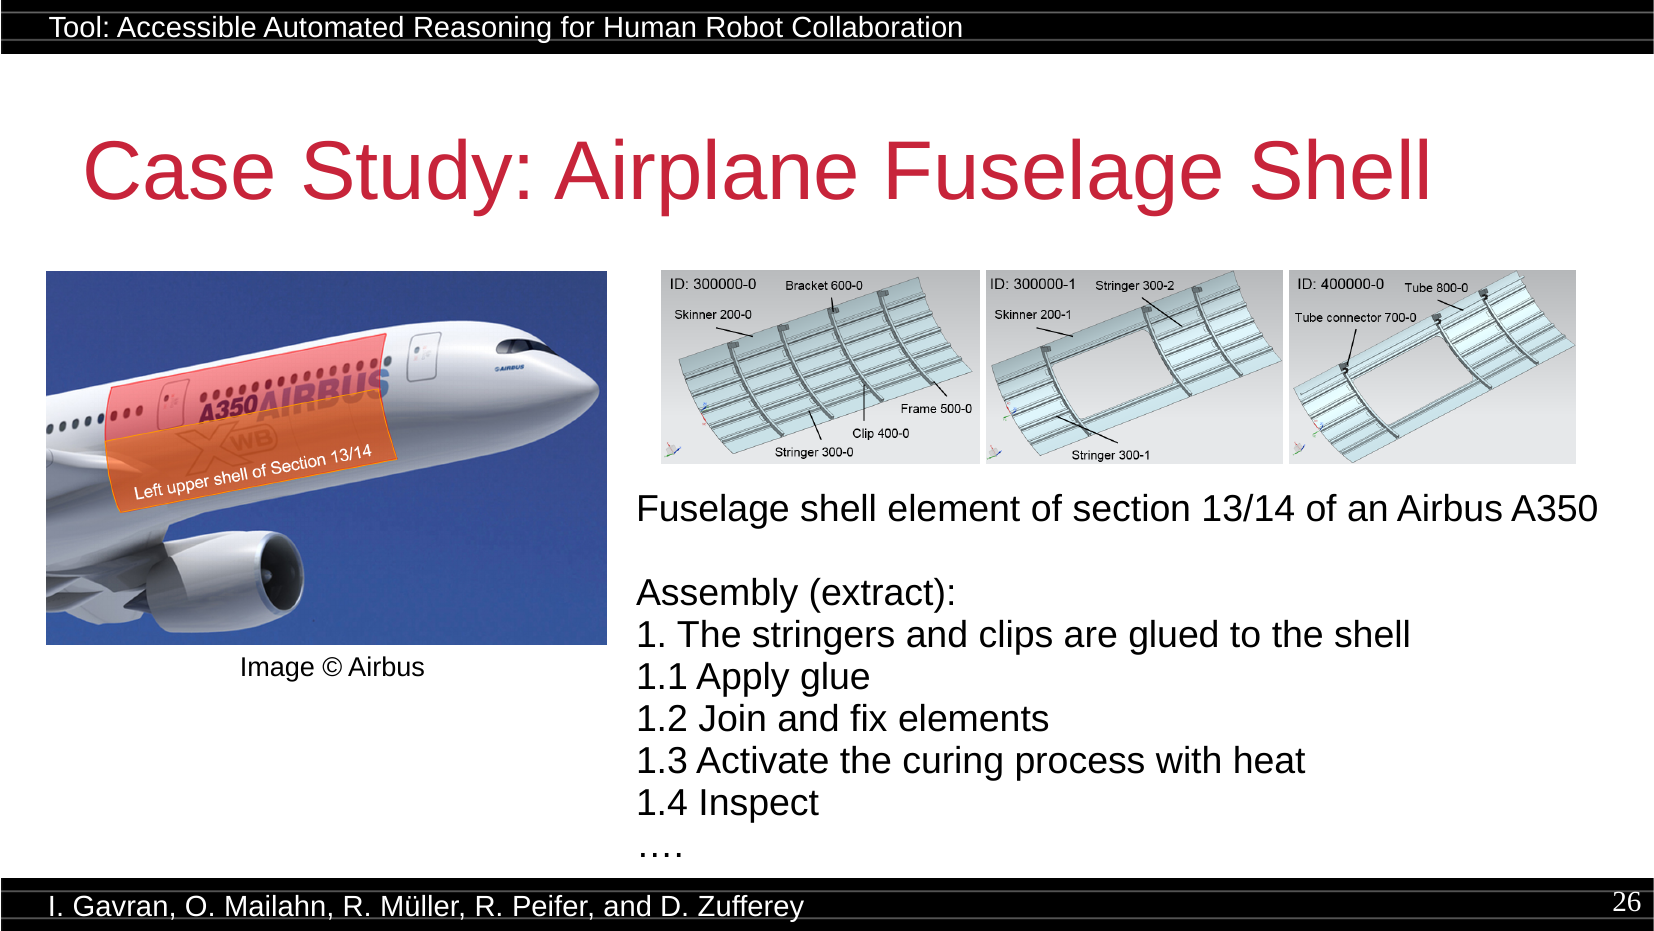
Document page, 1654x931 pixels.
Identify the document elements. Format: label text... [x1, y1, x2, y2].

text_box Tool: Accessible Automated Reasoning for Human Robot Collaboration [33, 4, 980, 52]
picture [1, 0, 1654, 54]
picture [1, 878, 1654, 931]
picture [46, 271, 607, 646]
title Case Study: Airplane Fuselage Shell [82, 92, 1571, 249]
text_box Fuselage shell element of section 13/14 of an Airbus A350 Assembly (extract): 1. The stringers and clips are glued to the shell 1.1 Apply glue 1.2 Join and fix elements 1.3 Activate the curing process with heat 1.4 Inspect …. [621, 480, 1614, 873]
text_box I. Gavran, O. Mailahn, R. Müller, R. Peifer, and D. Zufferey [33, 882, 821, 931]
picture [660, 269, 1576, 470]
text_box Image © Airbus [225, 644, 448, 691]
